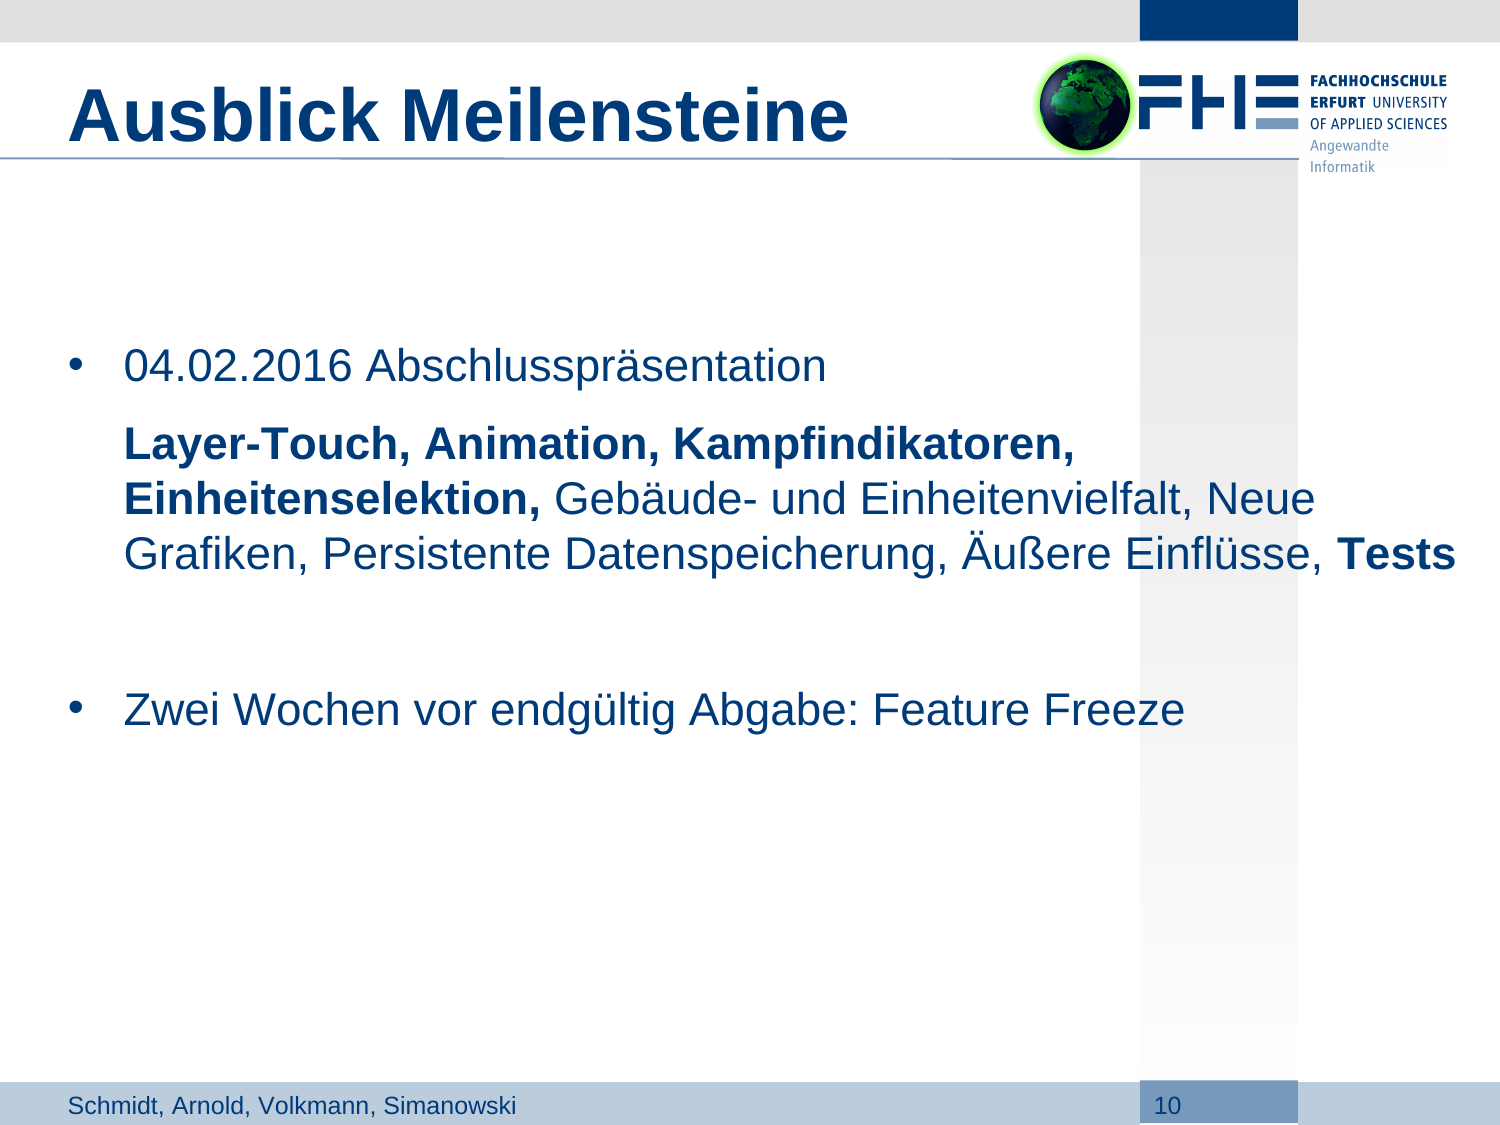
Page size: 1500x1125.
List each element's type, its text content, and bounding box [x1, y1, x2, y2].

list 04.02.2016 Abschlusspräsentation Layer-Touch, Animation, Kampfindikatoren, Einheitenselektion, Gebäude- und Einheitenvielfalt, Neue Grafiken, Persistente Datenspeicherung, Äußere Einflüsse, Tests Zwei Wochen vor endgültig Abgabe: Feature Freeze [53, 172, 1500, 1083]
picture [1030, 75, 1447, 172]
title Ausblick Meilensteine [53, 58, 1140, 142]
picture [1030, 50, 1140, 58]
